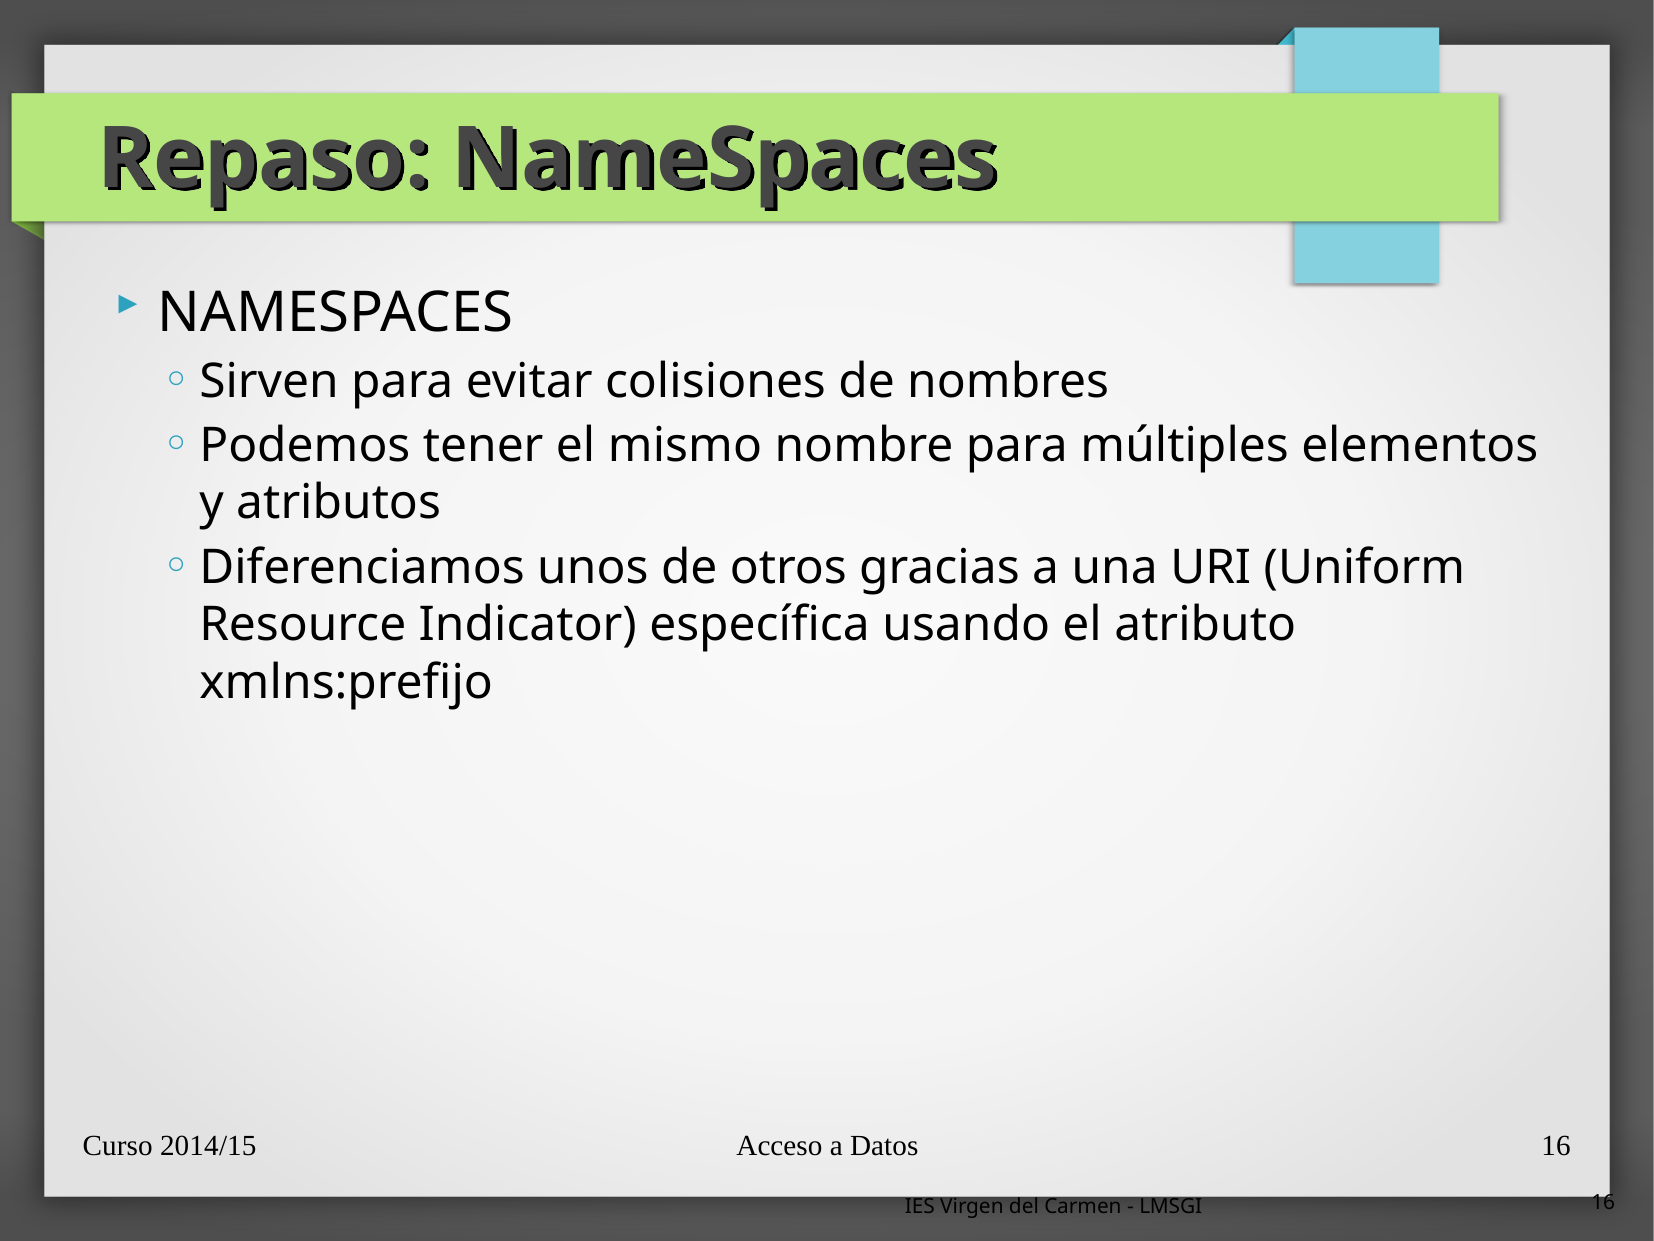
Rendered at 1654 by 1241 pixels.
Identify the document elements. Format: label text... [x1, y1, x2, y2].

title Repaso: NameSpaces [82, 49, 1571, 257]
picture [0, 0, 1654, 1241]
list NAMESPACES Sirven para evitar colisiones de nombres Podemos tener el mismo nombre para múltiples elementos y atributos Diferenciamos unos de otros gracias a una URI (Uniform Resource Indicator) específica usando el atributo xmlns:prefijo [82, 267, 1571, 1087]
footer IES Virgen del Carmen - LMSGI [792, 1158, 1218, 1225]
slide_number <number> [1563, 1158, 1630, 1225]
